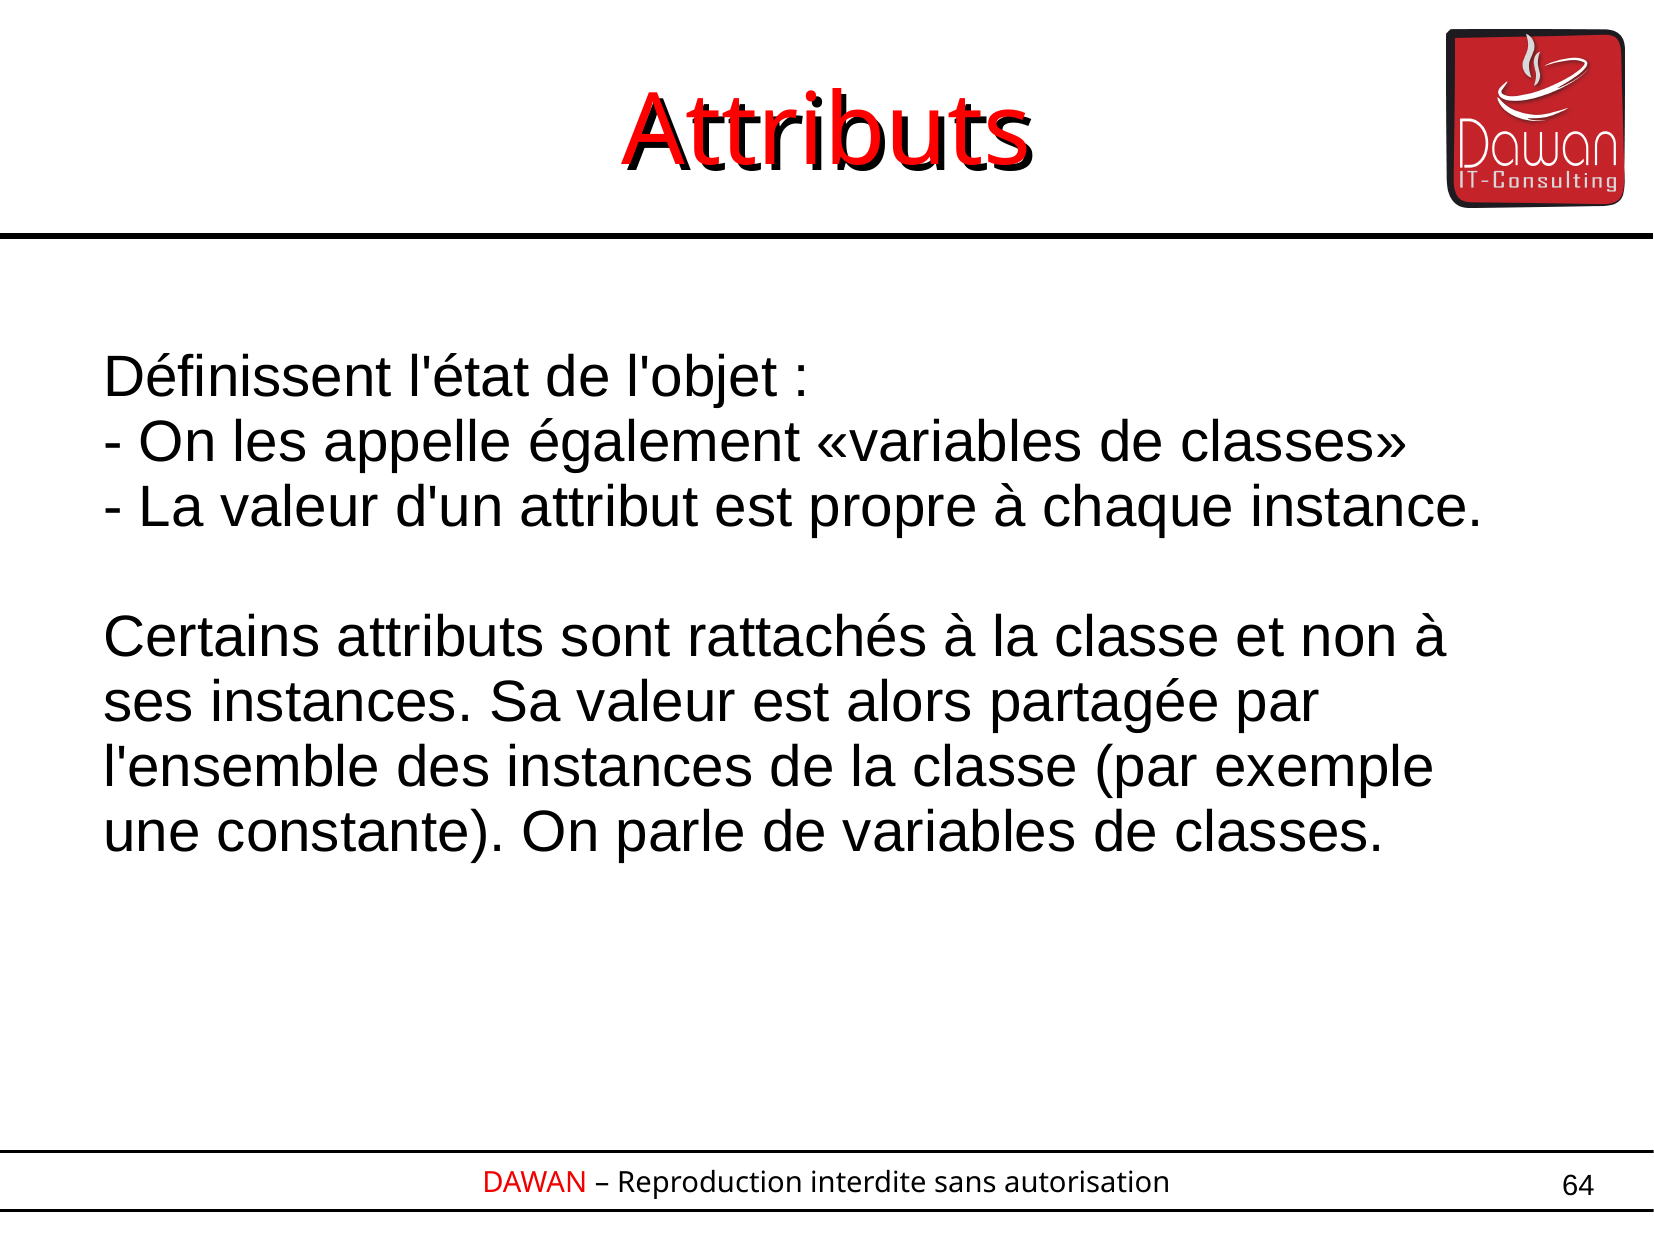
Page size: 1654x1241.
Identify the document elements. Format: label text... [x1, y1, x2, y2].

picture [1446, 29, 1625, 208]
text_box Définissent l'état de l'objet : - On les appelle également «variables de classes» - La valeur d'un attribut est propre à chaque instance. Certains attributs sont rattachés à la classe et non à ses instances. Sa valeur est alors partagée par l'ensemble des instances de la classe (par exemple une constante). On parle de variables de classes. [88, 336, 1565, 870]
text_box Attributs [88, 50, 1565, 182]
